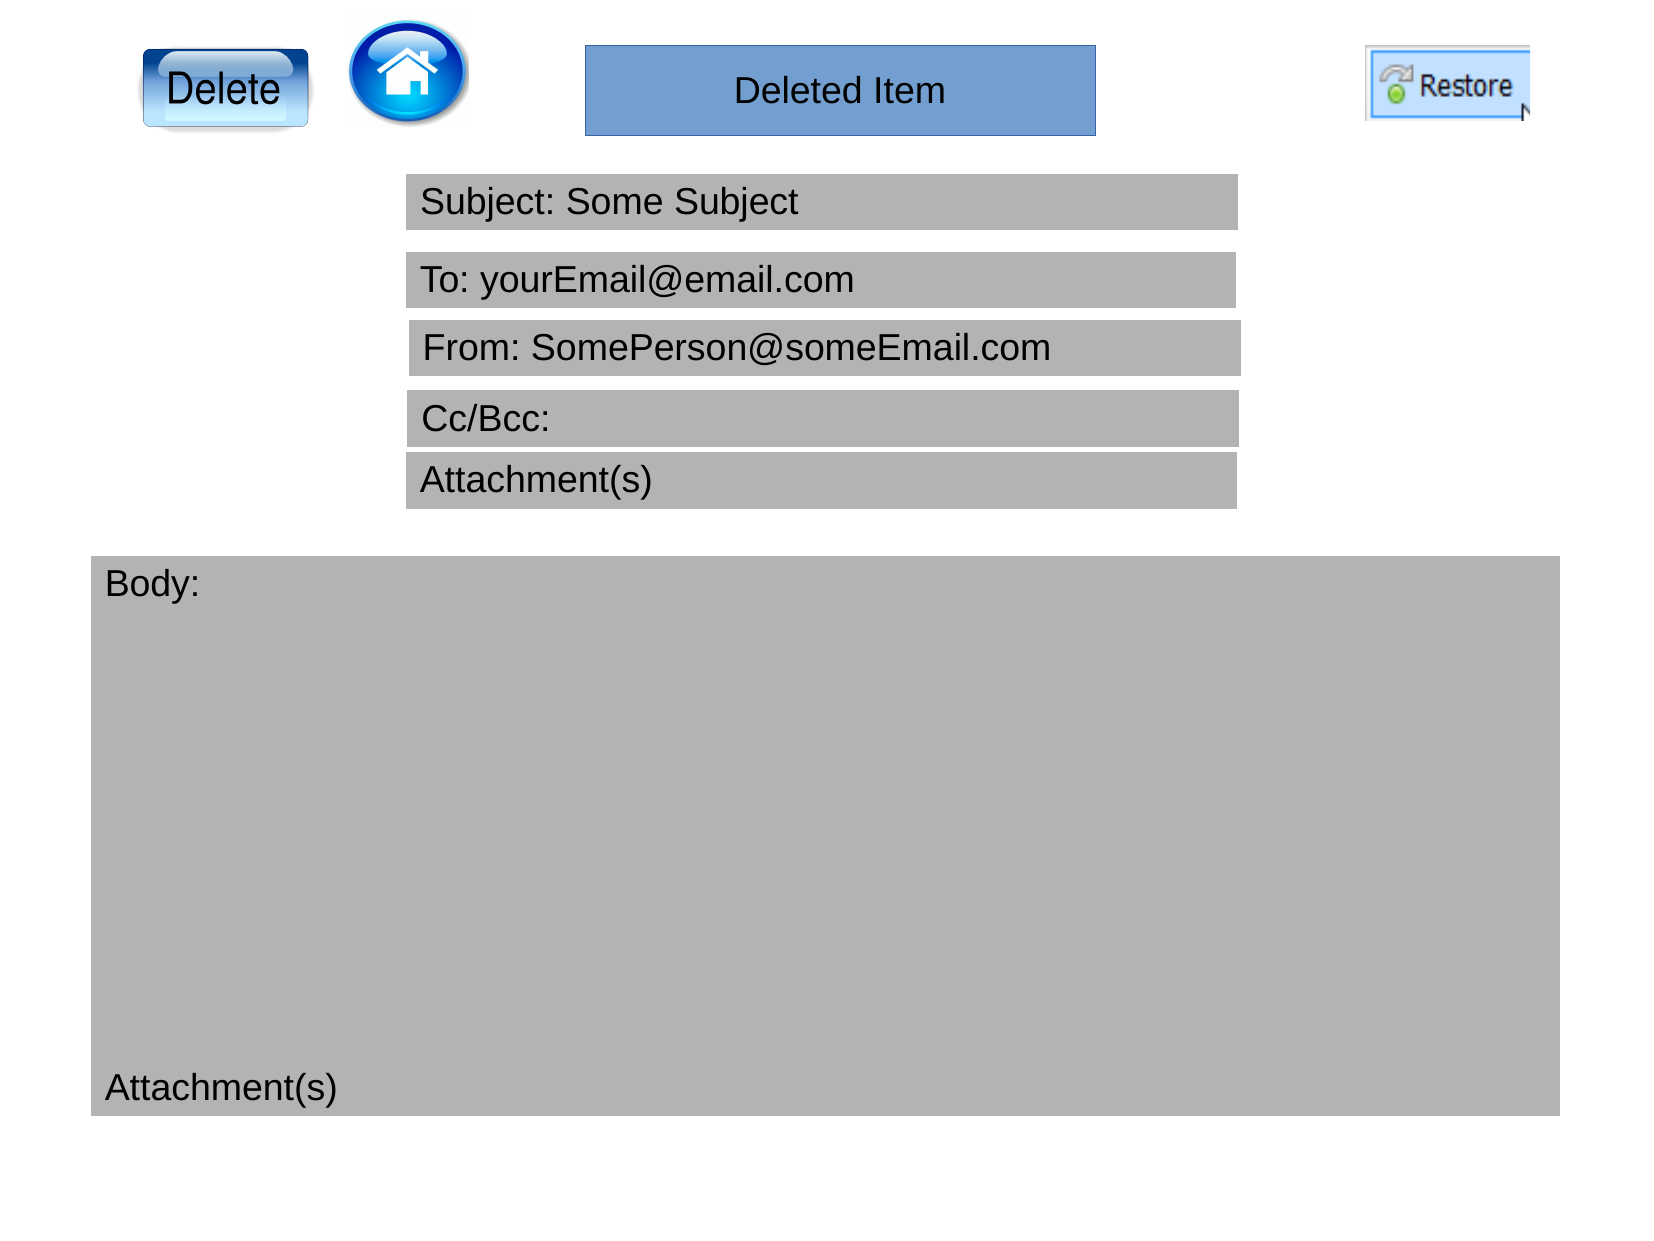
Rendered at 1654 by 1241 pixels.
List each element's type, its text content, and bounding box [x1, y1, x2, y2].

text_box Deleted Item [585, 45, 1096, 136]
table_header To: yourEmail@email.com [406, 252, 1236, 308]
picture [345, 14, 469, 128]
table_header Body: Attachment(s) [91, 556, 1560, 1116]
table_header Subject: Some Subject [406, 174, 1238, 230]
table_header Attachment(s) [406, 452, 1237, 509]
table_header From: SomePerson@someEmail.com [409, 320, 1241, 376]
table_header Cc/Bcc: [407, 390, 1239, 447]
picture [1365, 45, 1531, 121]
picture [135, 44, 316, 136]
